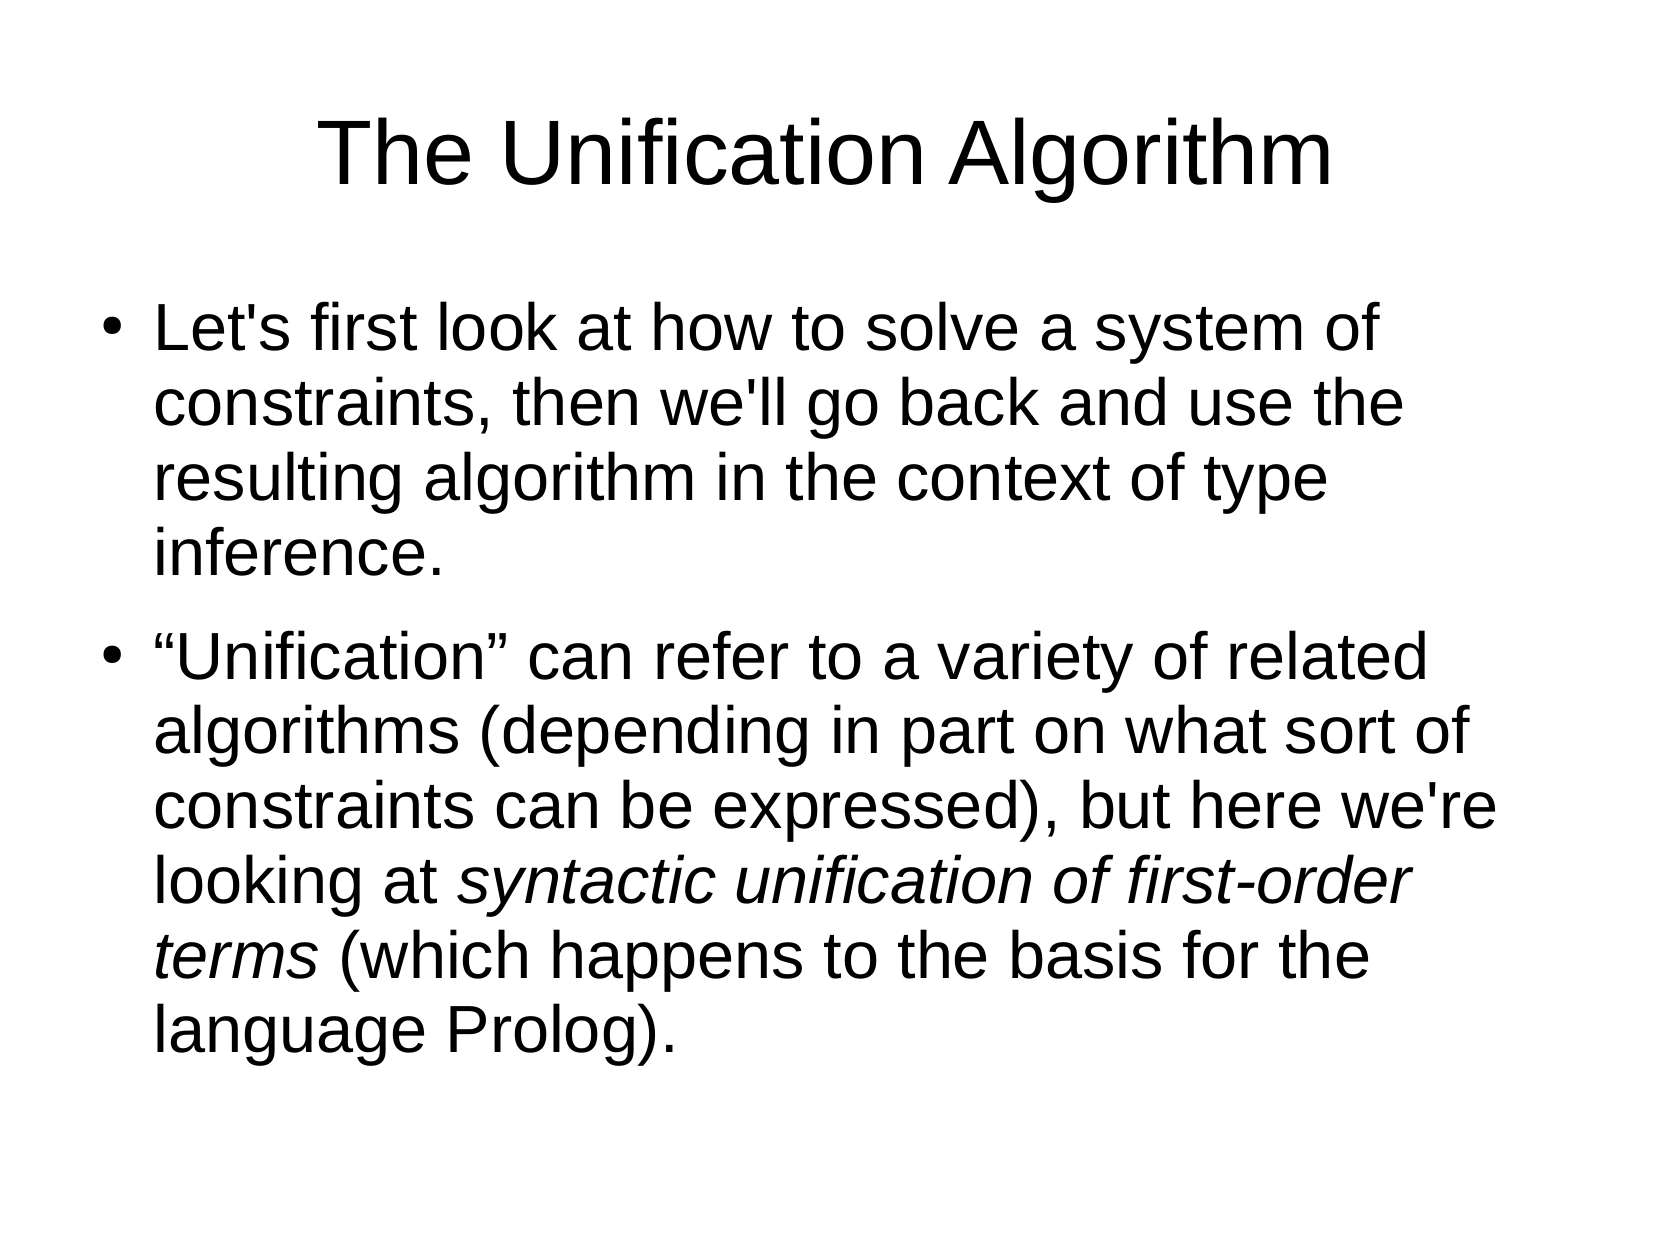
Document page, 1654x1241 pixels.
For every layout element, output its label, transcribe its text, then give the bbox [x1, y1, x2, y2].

title The Unification Algorithm [82, 49, 1571, 257]
list Let's first look at how to solve a system of constraints, then we'll go back and use the resulting algorithm in the context of type inference. “Unification” can refer to a variety of related algorithms (depending in part on what sort of constraints can be expressed), but here we're looking at syntactic unification of first-order terms (which happens to the basis for the language Prolog). [82, 290, 1571, 1109]
